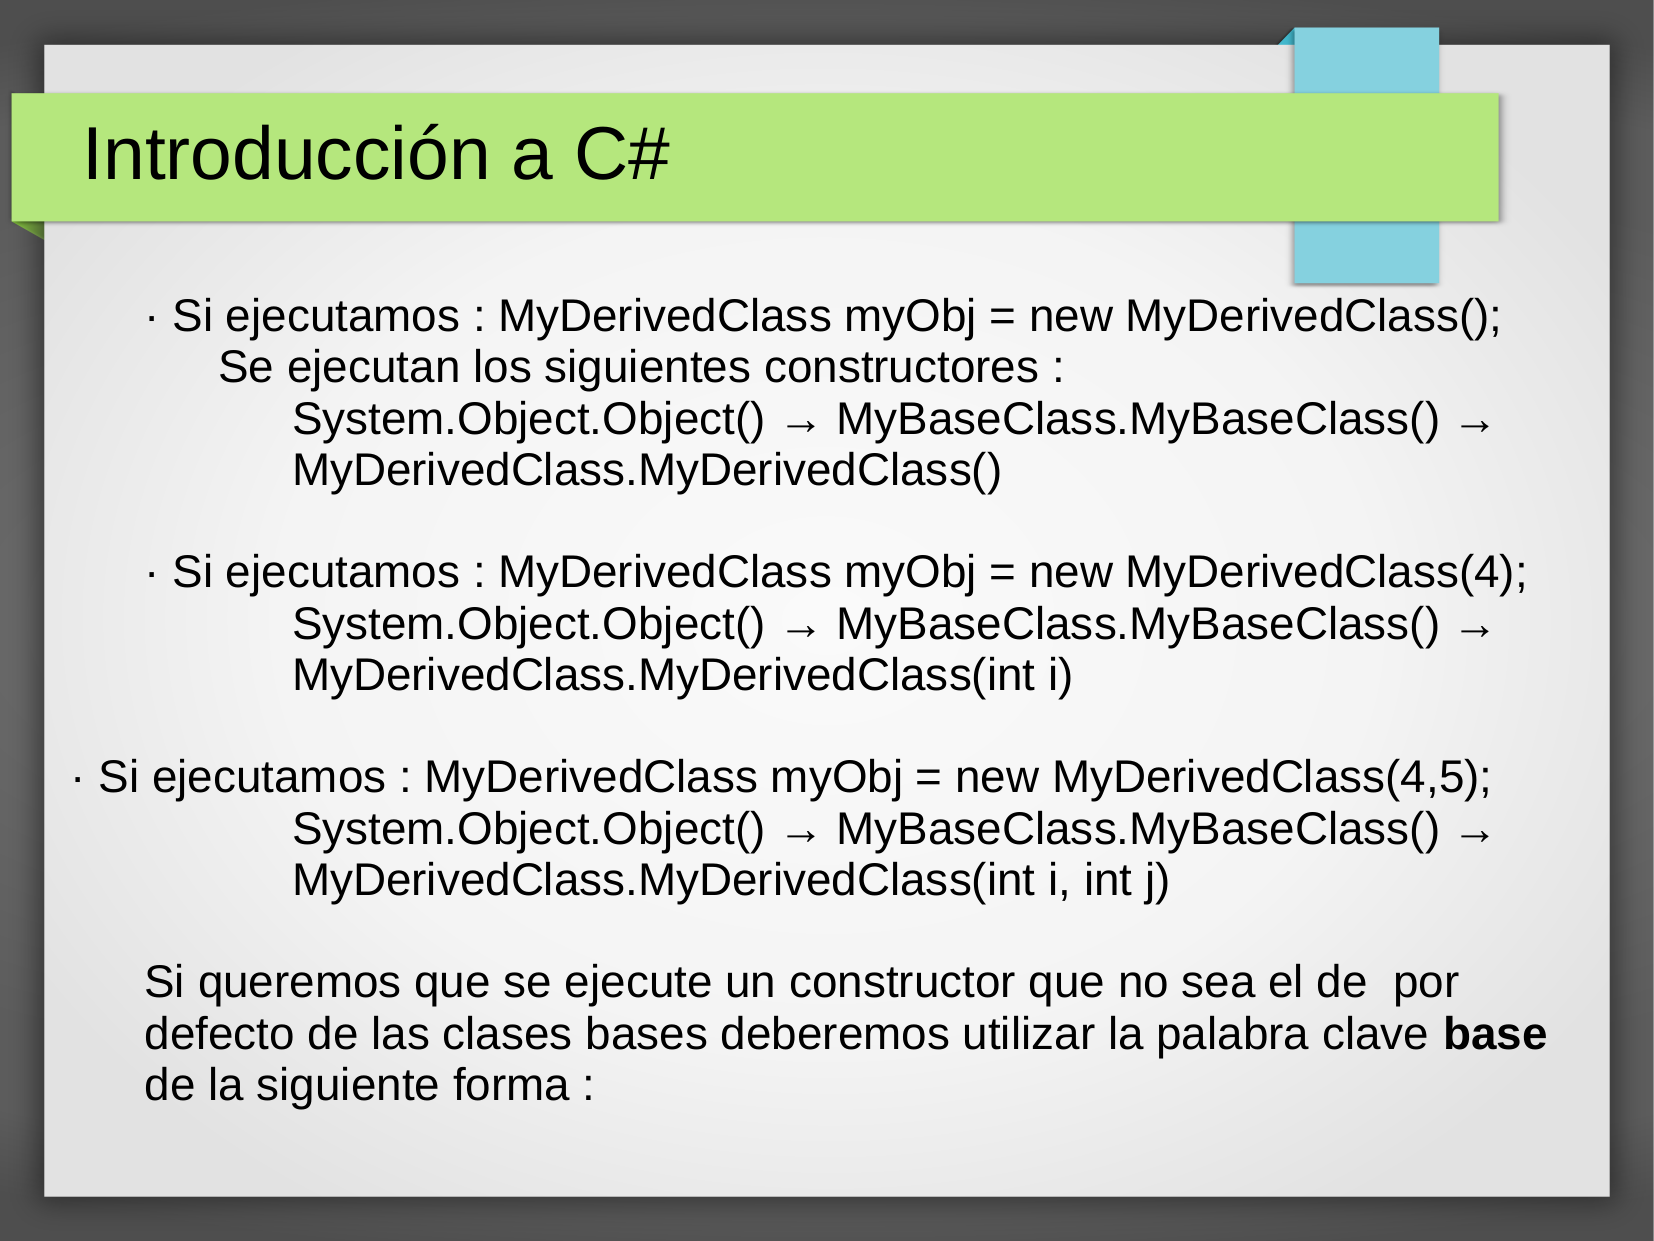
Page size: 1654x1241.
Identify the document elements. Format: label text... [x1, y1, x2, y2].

title Introducción a C# [82, 94, 1264, 213]
picture [0, 0, 1654, 1241]
text_box · Si ejecutamos : MyDerivedClass myObj = new MyDerivedClass(); Se ejecutan los siguientes constructores : System.Object.Object() → MyBaseClass.MyBaseClass() → MyDerivedClass.MyDerivedClass() · Si ejecutamos : MyDerivedClass myObj = new MyDerivedClass(4); System.Object.Object() → MyBaseClass.MyBaseClass() → MyDerivedClass.MyDerivedClass(int i) · Si ejecutamos : MyDerivedClass myObj = new MyDerivedClass(4,5); System.Object.Object() → MyBaseClass.MyBaseClass() → MyDerivedClass.MyDerivedClass(int i, int j) Si queremos que se ejecute un constructor que no sea el de por defecto de las clases bases deberemos utilizar la palabra clave base de la siguiente forma : [70, 254, 1560, 1146]
